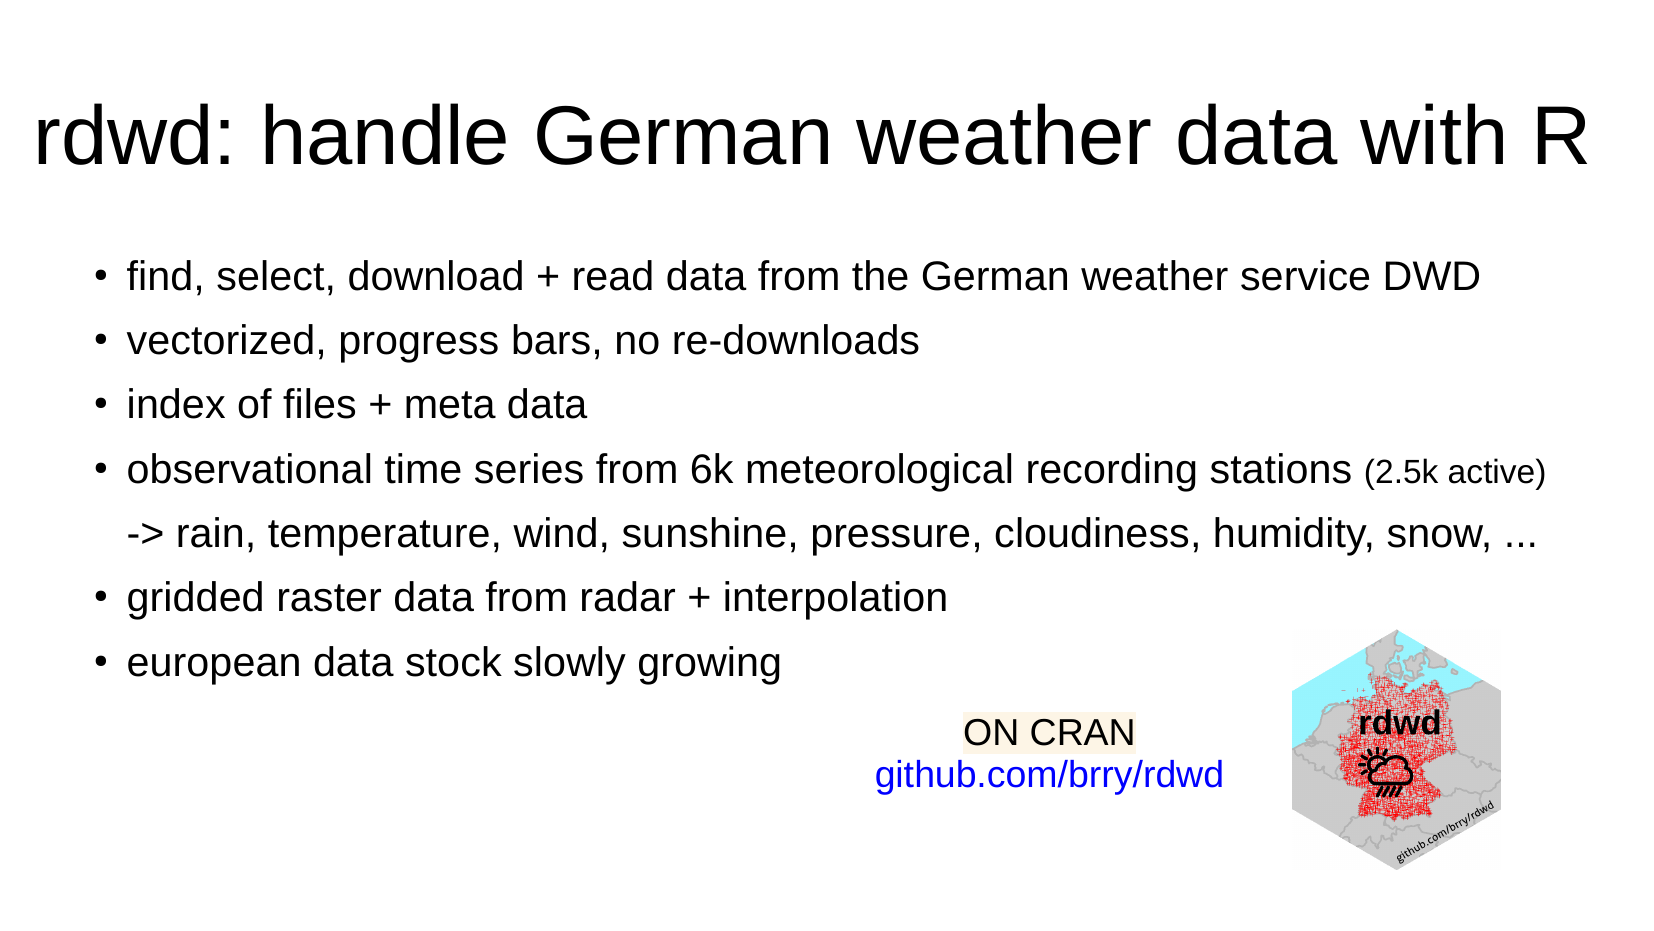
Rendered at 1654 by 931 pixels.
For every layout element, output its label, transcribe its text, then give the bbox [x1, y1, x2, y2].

picture [1292, 629, 1501, 871]
list find, select, download + read data from the German weather service DWD vectorized, progress bars, no re-downloads index of files + meta data observational time series from 6k meteorological recording stations (2.5k active) -> rain, temperature, wind, sunshine, pressure, cloudiness, humidity, snow, ... gridded raster data from radar + interpolation european data stock slowly growing [82, 253, 1571, 745]
text_box ON CRAN github.com/brry/rdwd [846, 704, 1252, 804]
title rdwd: handle German weather data with R [30, 47, 1621, 225]
